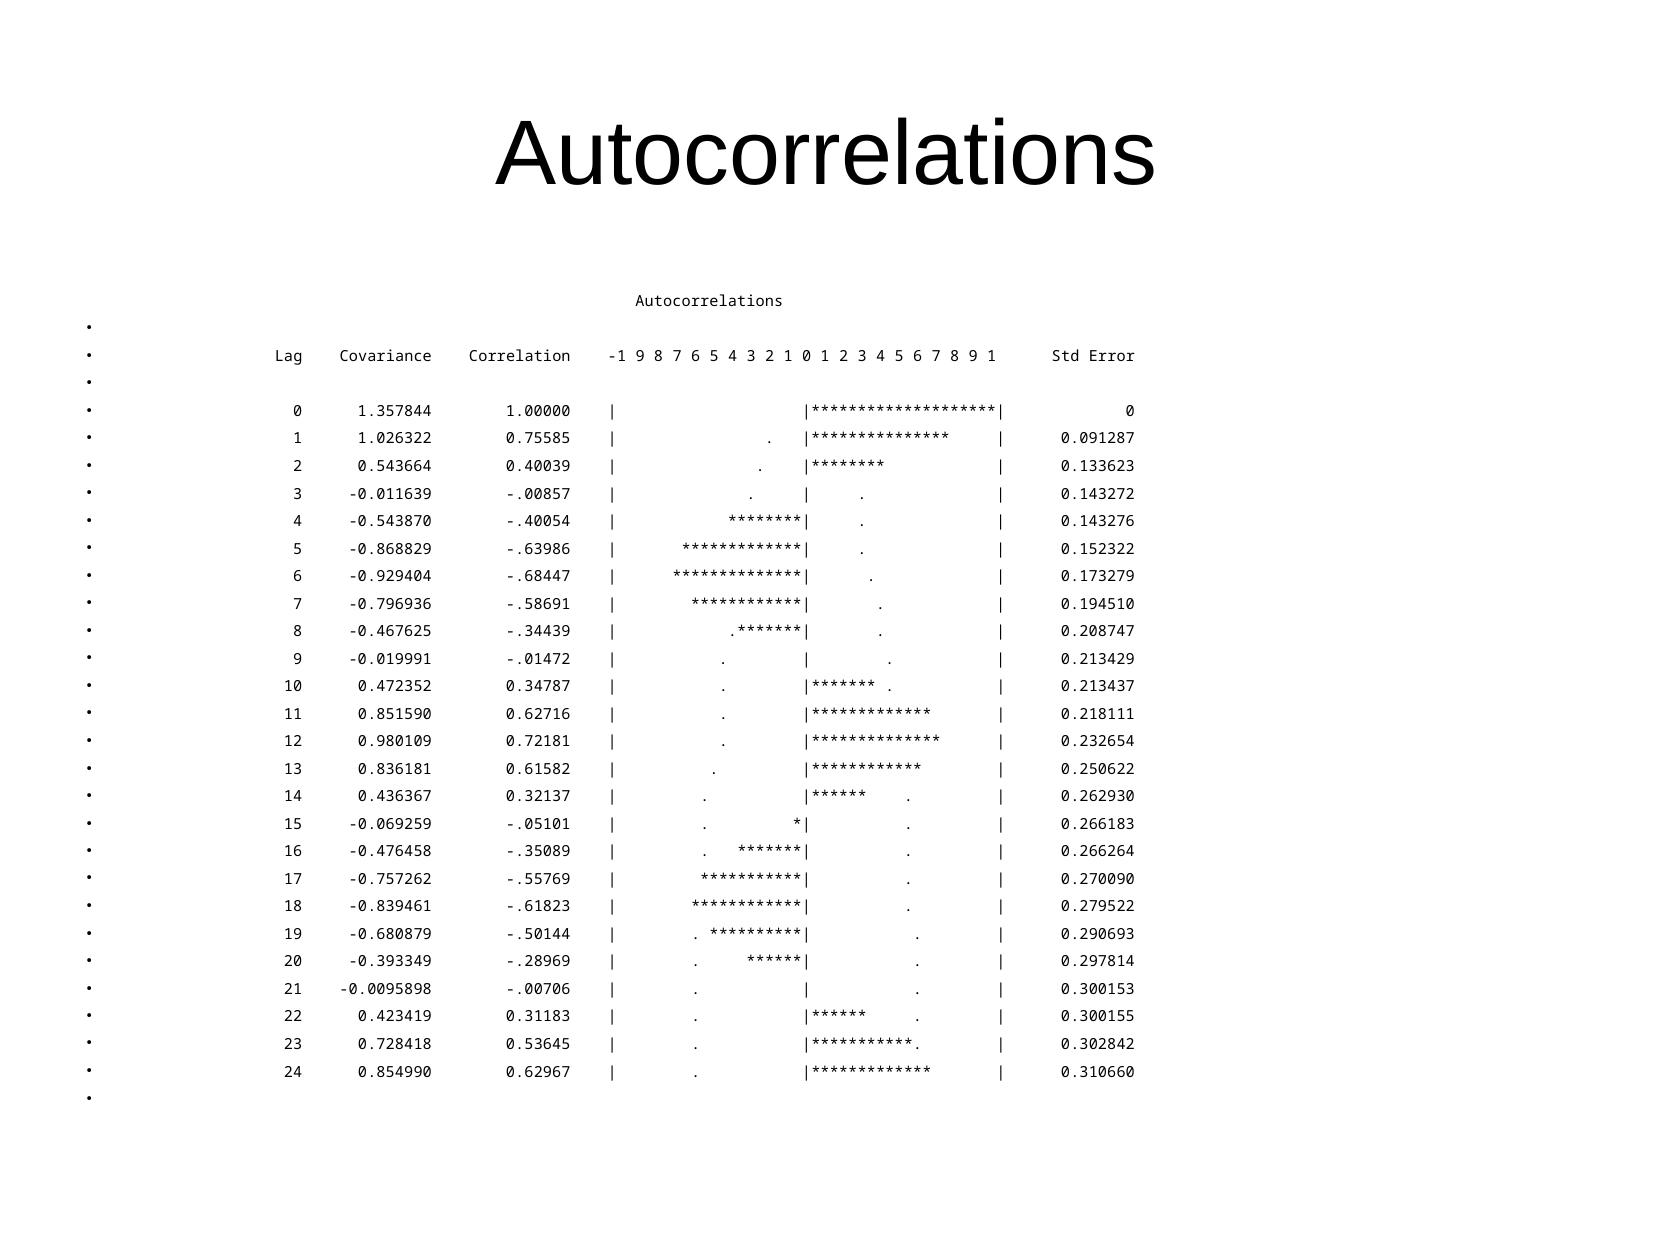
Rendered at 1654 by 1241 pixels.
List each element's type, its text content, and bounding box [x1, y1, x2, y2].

title Autocorrelations [82, 56, 1571, 250]
list Autocorrelations Lag Covariance Correlation -1 9 8 7 6 5 4 3 2 1 0 1 2 3 4 5 6 7 8 9 1 Std Error 0 1.357844 1.00000 | |********************| 0 1 1.026322 0.75585 | . |*************** | 0.091287 2 0.543664 0.40039 | . |******** | 0.133623 3 -0.011639 -.00857 | . | . | 0.143272 4 -0.543870 -.40054 | ********| . | 0.143276 5 -0.868829 -.63986 | *************| . | 0.152322 6 -0.929404 -.68447 | **************| . | 0.173279 7 -0.796936 -.58691 | ************| . | 0.194510 8 -0.467625 -.34439 | .*******| . | 0.208747 9 -0.019991 -.01472 | . | . | 0.213429 10 0.472352 0.34787 | . |******* . | 0.213437 11 0.851590 0.62716 | . |************* | 0.218111 12 0.980109 0.72181 | . |************** | 0.232654 13 0.836181 0.61582 | . |************ | 0.250622 14 0.436367 0.32137 | . |****** . | 0.262930 15 -0.069259 -.05101 | . *| . | 0.266183 16 -0.476458 -.35089 | . *******| . | 0.266264 17 -0.757262 -.55769 | ***********| . | 0.270090 18 -0.839461 -.61823 | ************| . | 0.279522 19 -0.680879 -.50144 | . **********| . | 0.290693 20 -0.393349 -.28969 | . ******| . | 0.297814 21 -0.0095898 -.00706 | . | . | 0.300153 22 0.423419 0.31183 | . |****** . | 0.300155 23 0.728418 0.53645 | . |***********. | 0.302842 24 0.854990 0.62967 | . |************* | 0.310660 [82, 290, 1571, 1109]
